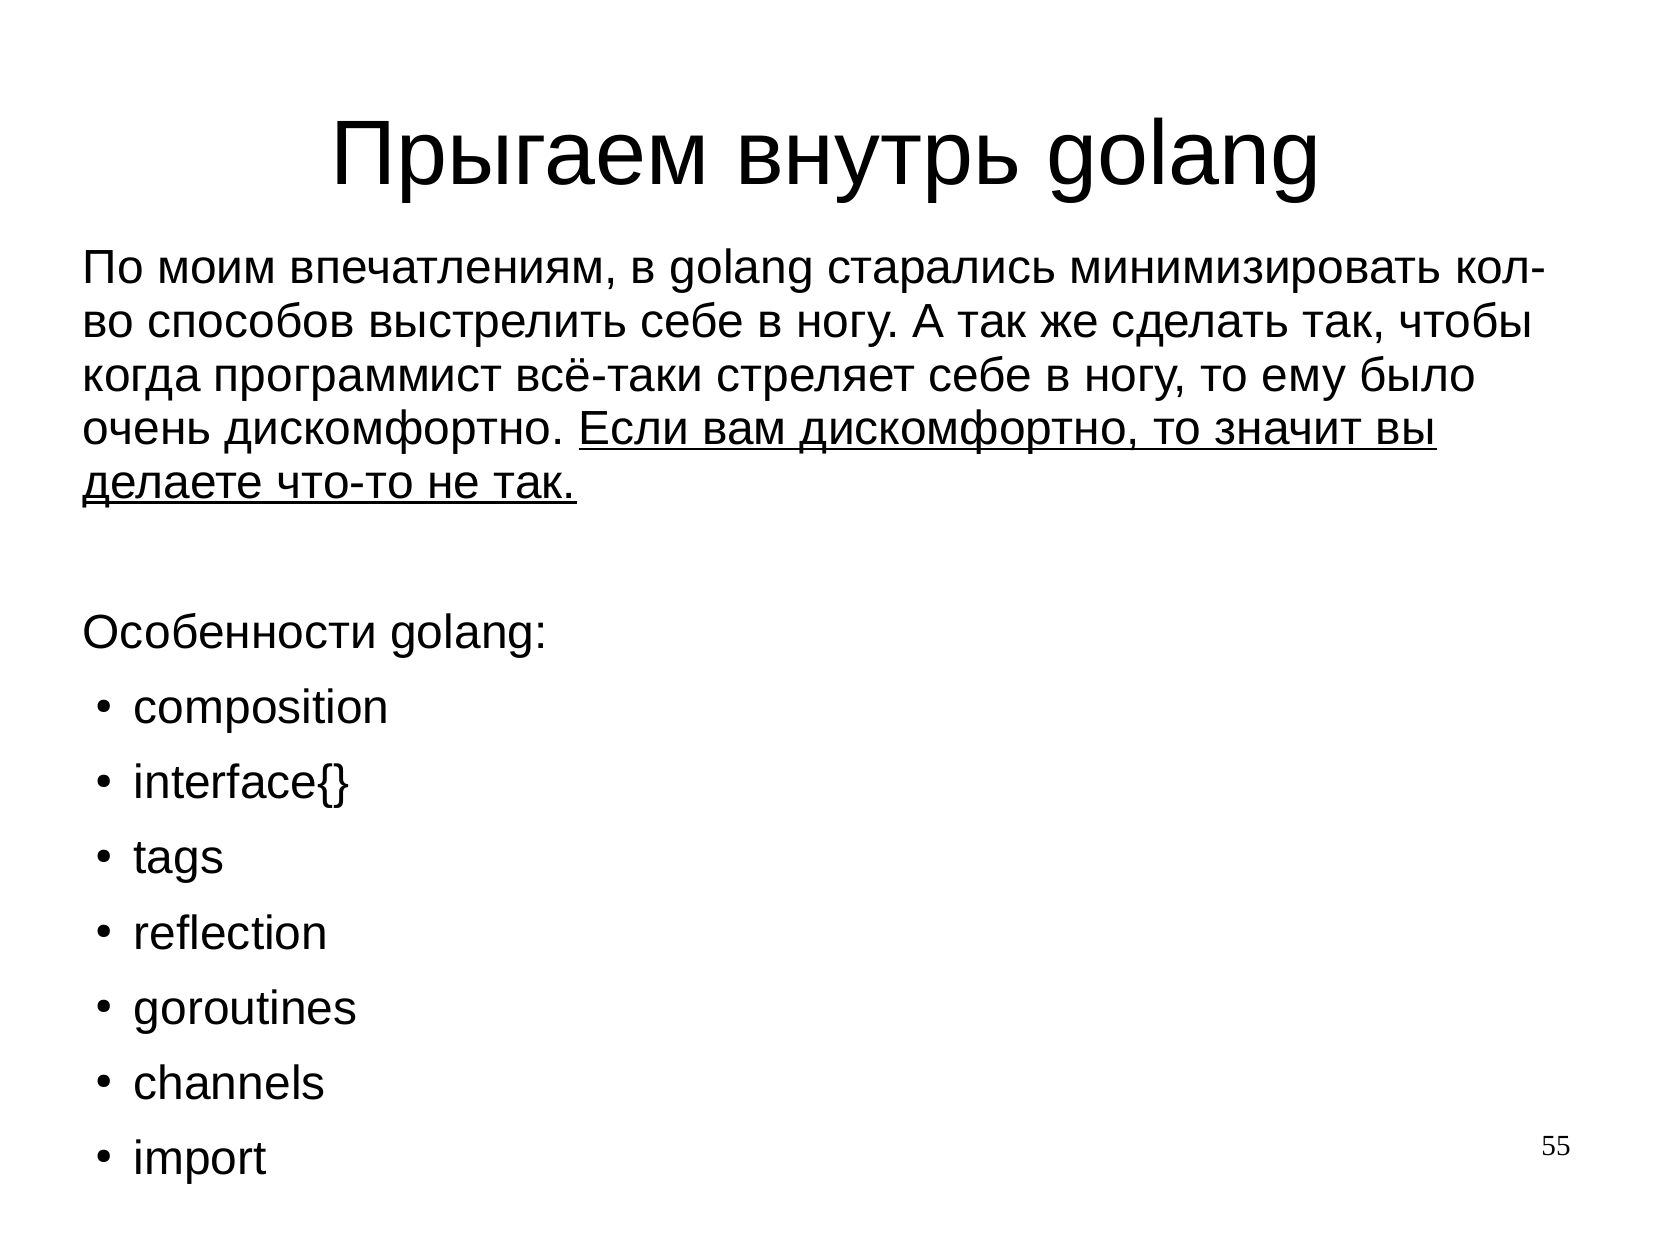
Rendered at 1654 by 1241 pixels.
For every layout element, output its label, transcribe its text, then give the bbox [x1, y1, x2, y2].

list По моим впечатлениям, в golang старались минимизировать кол-во способов выстрелить себе в ногу. А так же сделать так, чтобы когда программист всё-таки стреляет себе в ногу, то ему было очень дискомфортно. Если вам дискомфортно, то значит вы делаете что-то не так. Особенности golang: composition interface{} tags reflection goroutines channels import [82, 240, 1571, 1186]
title Прыгаем внутрь golang [82, 49, 1571, 240]
